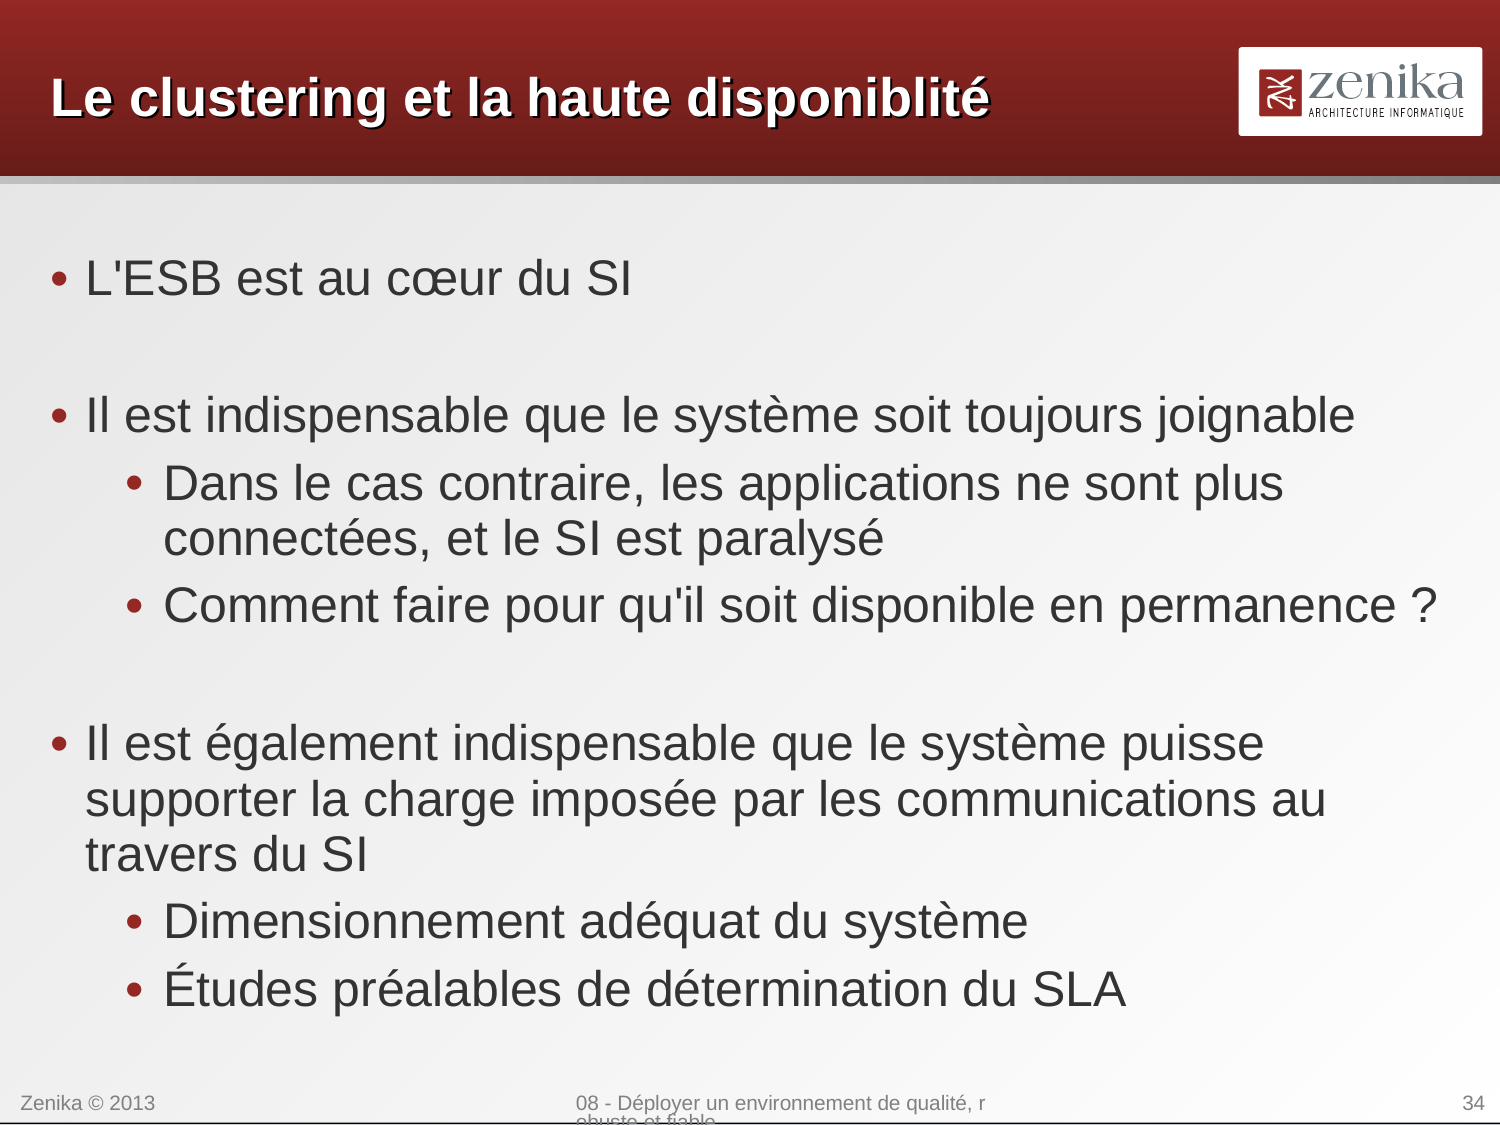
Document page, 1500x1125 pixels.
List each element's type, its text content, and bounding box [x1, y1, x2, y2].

picture [1257, 58, 1464, 125]
list L'ESB est au cœur du SI Il est indispensable que le système soit toujours joignable Dans le cas contraire, les applications ne sont plus connectées, et le SI est paralysé Comment faire pour qu'il soit disponible en permanence ? Il est également indispensable que le système puisse supporter la charge imposée par les communications au travers du SI Dimensionnement adéquat du système Études préalables de détermination du SLA [50, 250, 1477, 1064]
title Le clustering et la haute disponiblité [50, 22, 1206, 172]
